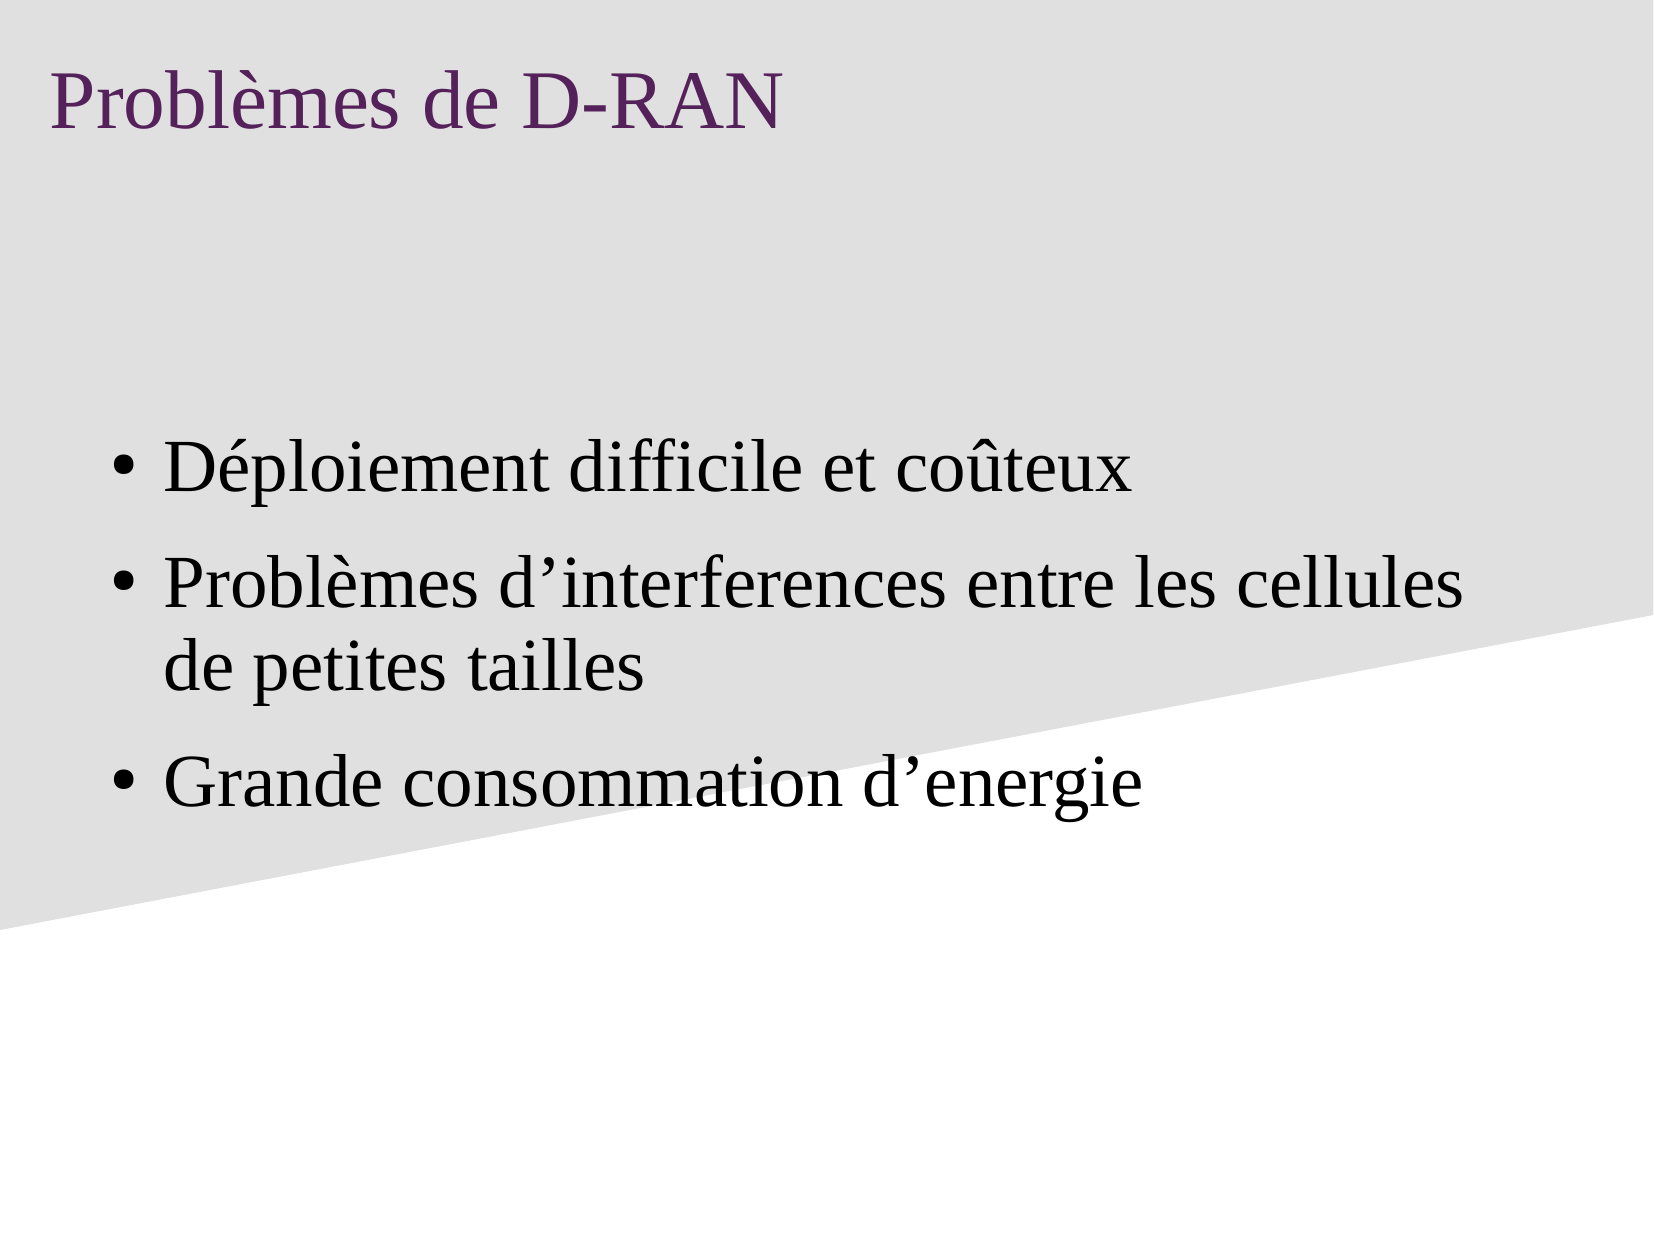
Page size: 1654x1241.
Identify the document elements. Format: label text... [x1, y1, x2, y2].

list Déploiement difficile et coûteux Problèmes d’interferences entre les cellules de petites tailles Grande consommation d’energie [92, 425, 1548, 918]
text_box Problèmes de D-RAN [34, 47, 1654, 166]
